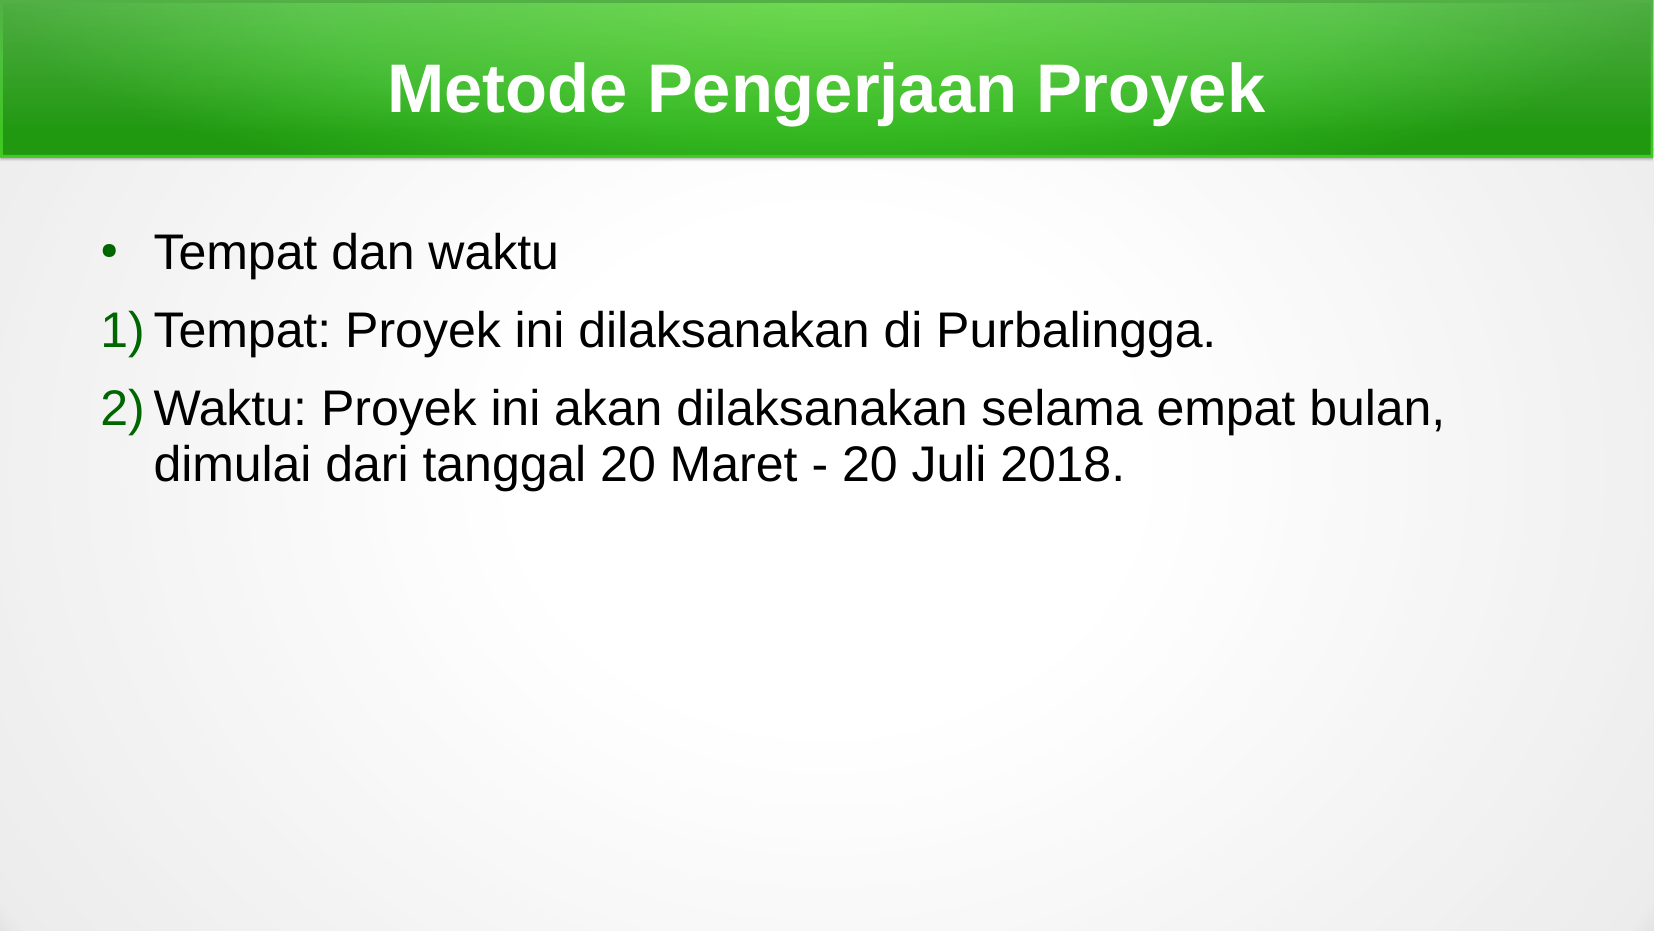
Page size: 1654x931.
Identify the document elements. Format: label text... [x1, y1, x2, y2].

list Tempat dan waktu Tempat: Proyek ini dilaksanakan di Purbalingga. Waktu: Proyek ini akan dilaksanakan selama empat bulan, dimulai dari tanggal 20 Maret - 20 Juli 2018. [82, 224, 1571, 764]
title Metode Pengerjaan Proyek [82, 35, 1571, 142]
